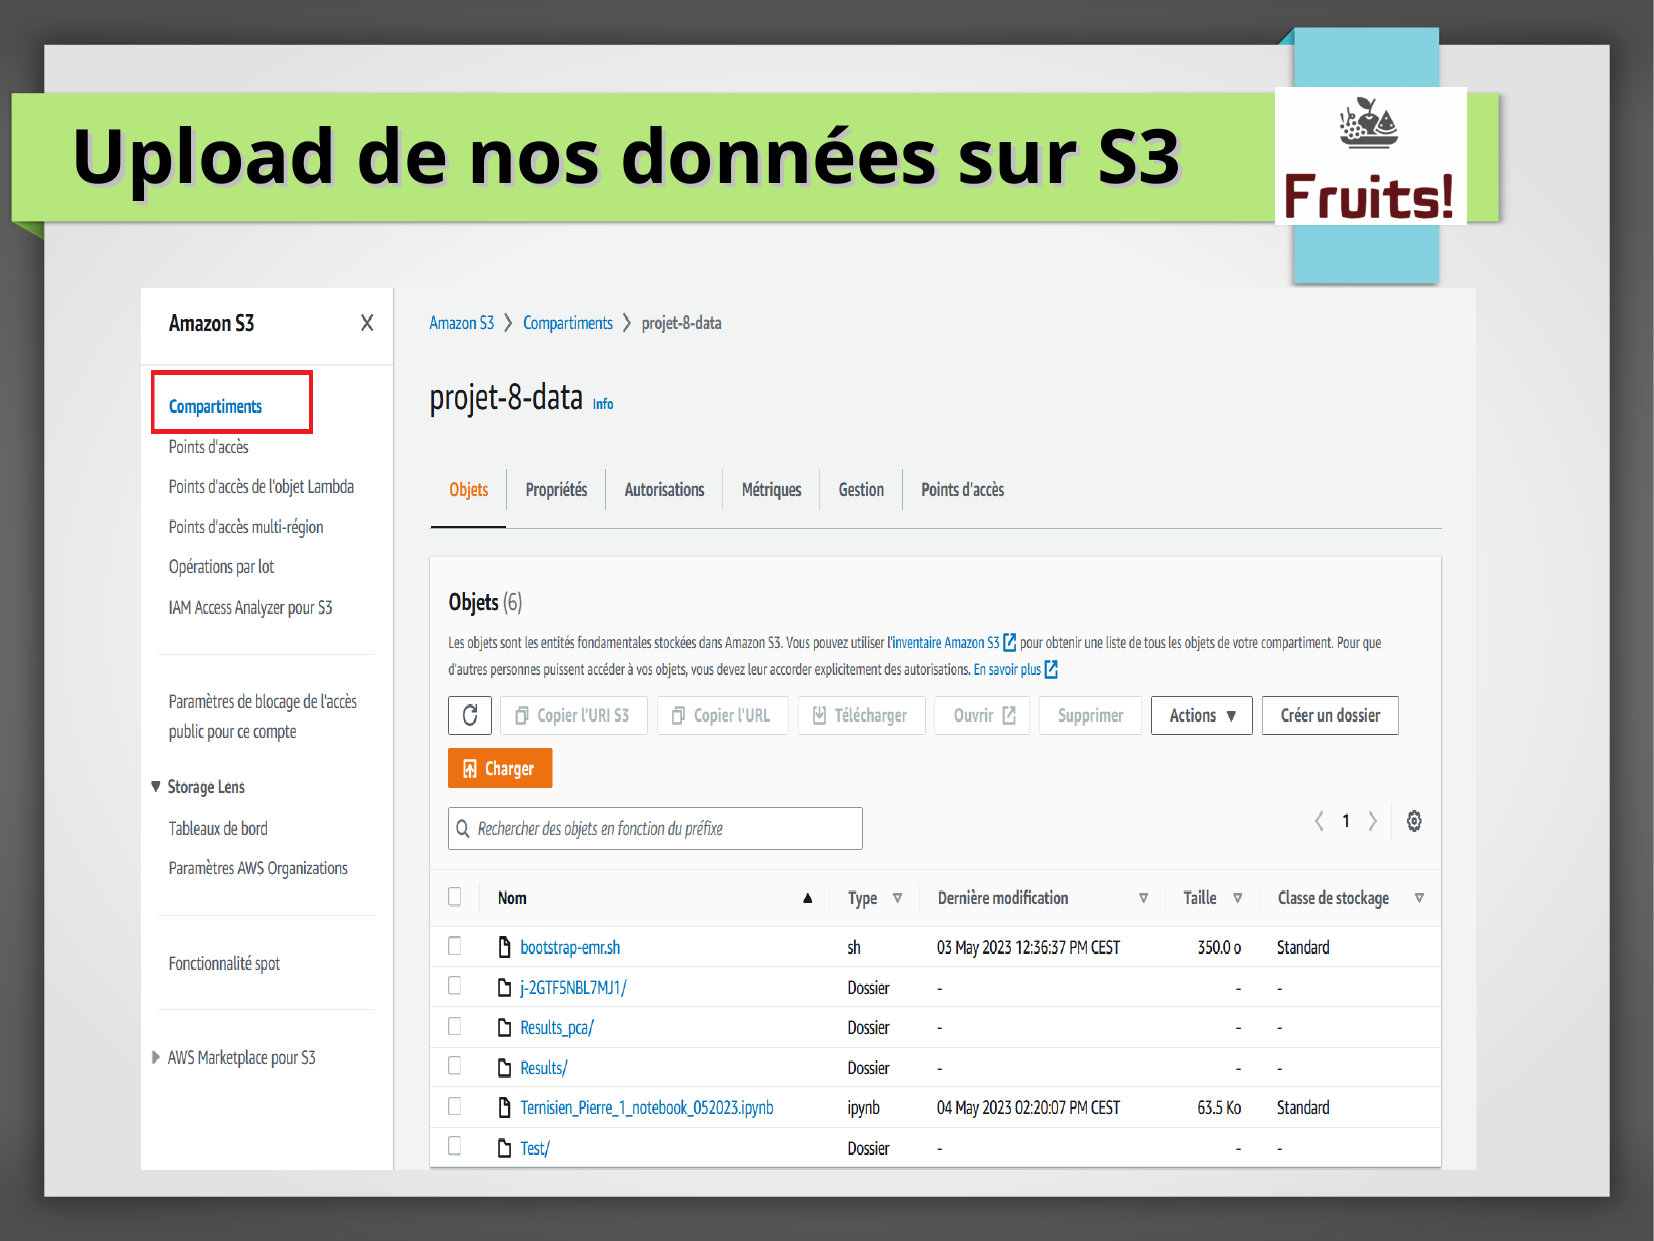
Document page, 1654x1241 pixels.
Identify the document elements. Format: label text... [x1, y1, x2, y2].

picture [0, 0, 1654, 1241]
title Upload de nos données sur S3 [70, 70, 1406, 238]
